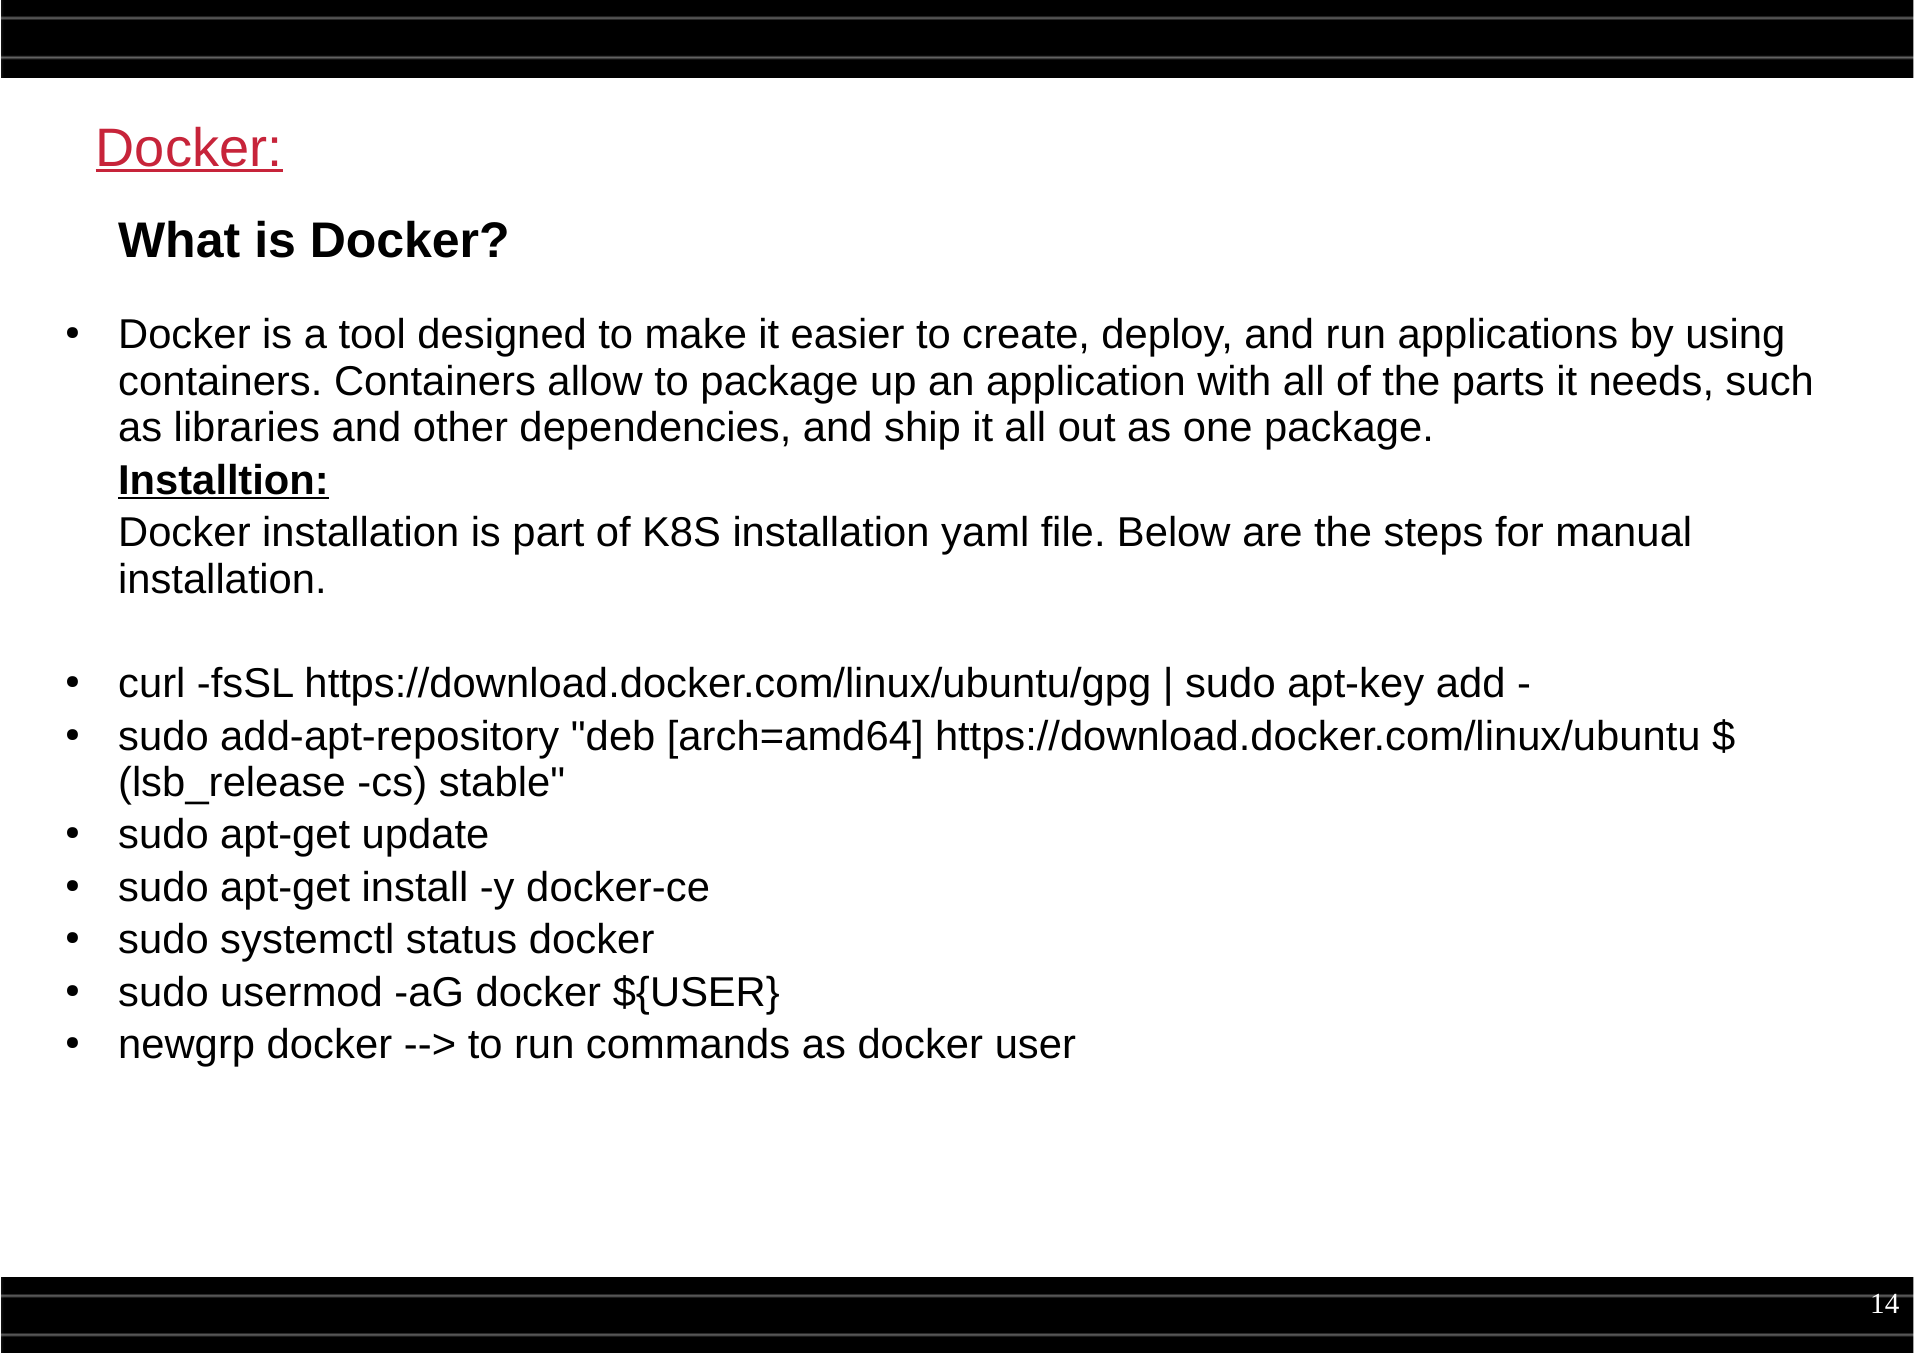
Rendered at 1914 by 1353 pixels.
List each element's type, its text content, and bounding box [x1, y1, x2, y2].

list What is Docker? Docker is a tool designed to make it easier to create, deploy, and run applications by using containers. Containers allow to package up an application with all of the parts it needs, such as libraries and other dependencies, and ship it all out as one package. Installtion: Docker installation is part of K8S installation yaml file. Below are the steps for manual installation. curl -fsSL https://download.docker.com/linux/ubuntu/gpg | sudo apt-key add - sudo add-apt-repository "deb [arch=amd64] https://download.docker.com/linux/ubuntu $(lsb_release -cs) stable" sudo apt-get update sudo apt-get install -y docker-ce sudo systemctl status docker sudo usermod -aG docker ${USER} newgrp docker --> to run commands as docker user [47, 212, 1867, 1229]
picture [1, 1277, 1914, 1353]
picture [1, 0, 1914, 78]
title Docker: [95, 82, 414, 212]
